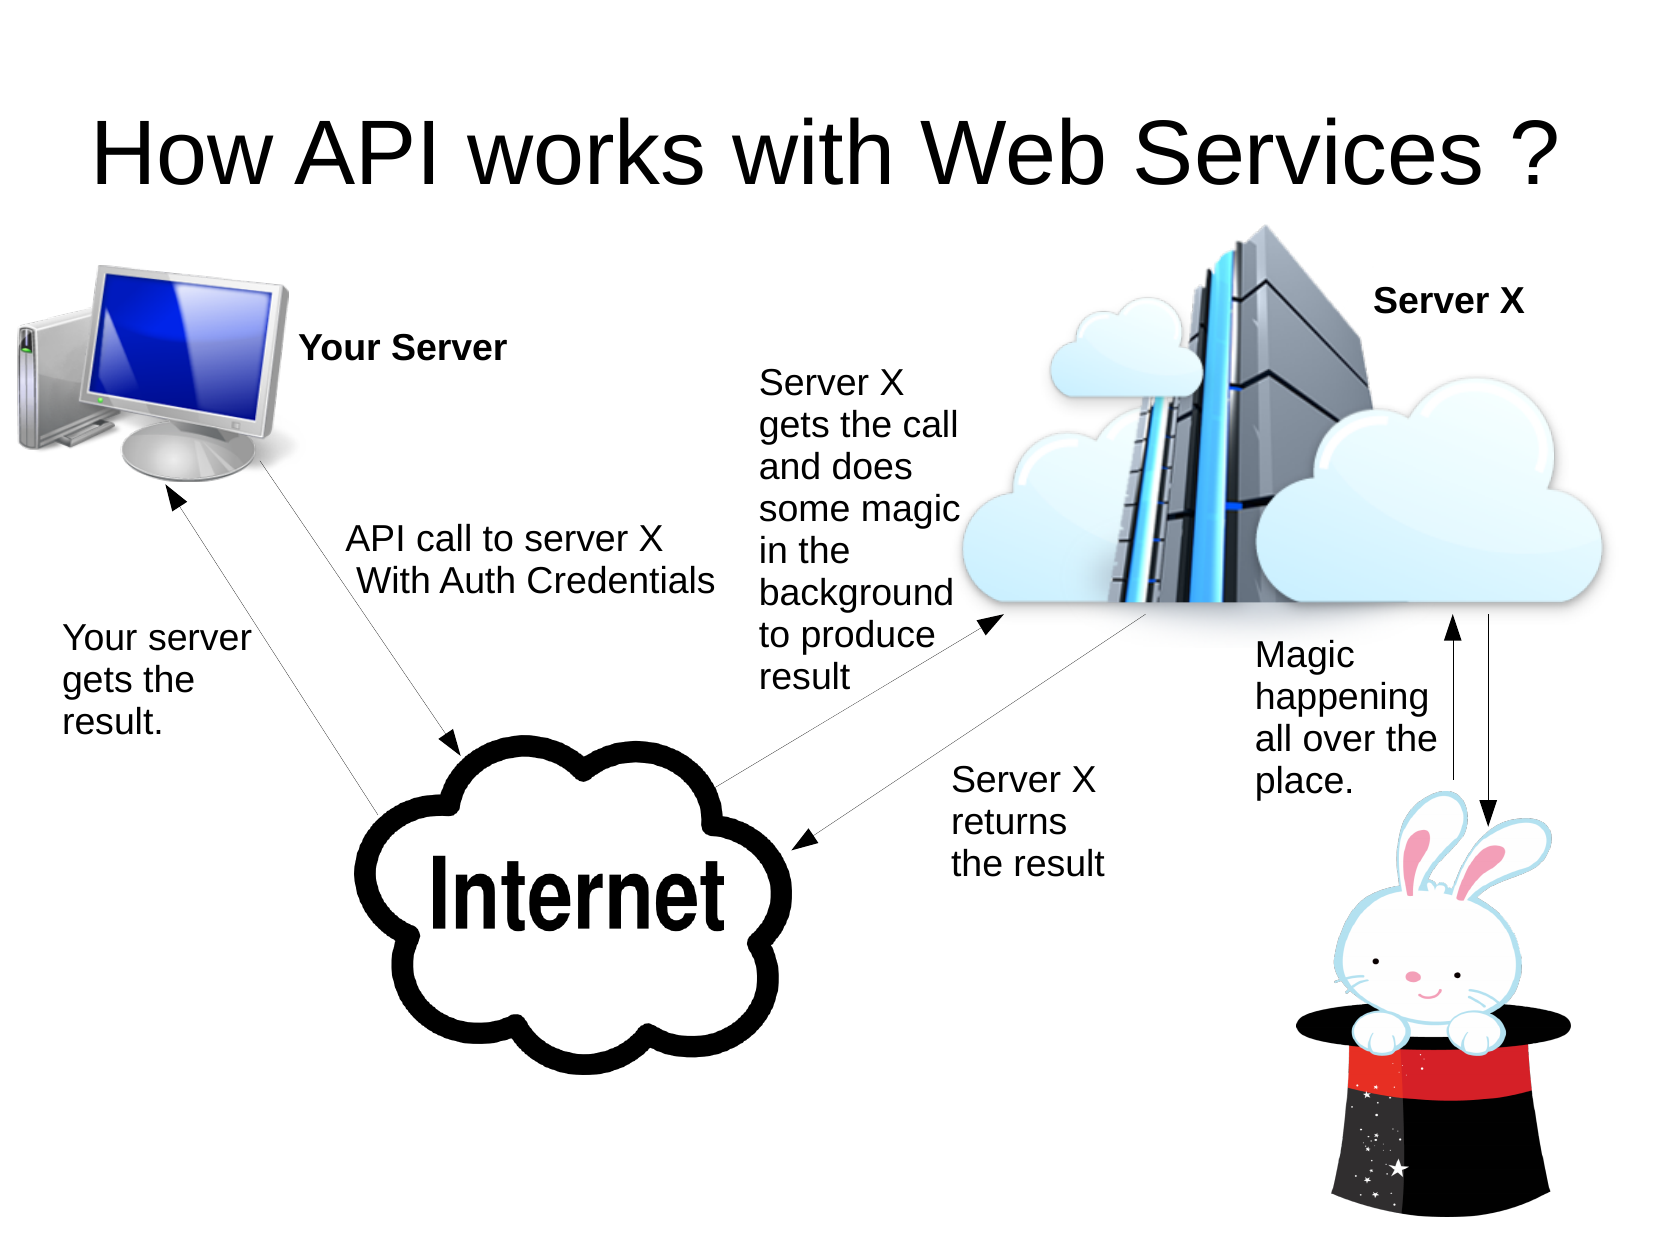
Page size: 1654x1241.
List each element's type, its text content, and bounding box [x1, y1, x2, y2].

text_box Server X returns the result [936, 751, 1123, 893]
picture [1, 200, 308, 485]
picture [950, 224, 1619, 659]
text_box Your Server [283, 318, 556, 418]
text_box API call to server X With Auth Credentials [330, 510, 744, 609]
text_box Your server gets the result. [47, 608, 319, 792]
title How API works with Web Services ? [82, 49, 1571, 257]
picture [354, 735, 792, 1075]
picture [1296, 791, 1571, 1217]
text_box Server X gets the call and does some magic in the background to produce result [744, 354, 993, 733]
text_box Magic happening all over the place. [1240, 625, 1453, 809]
text_box Server X [1358, 271, 1598, 371]
